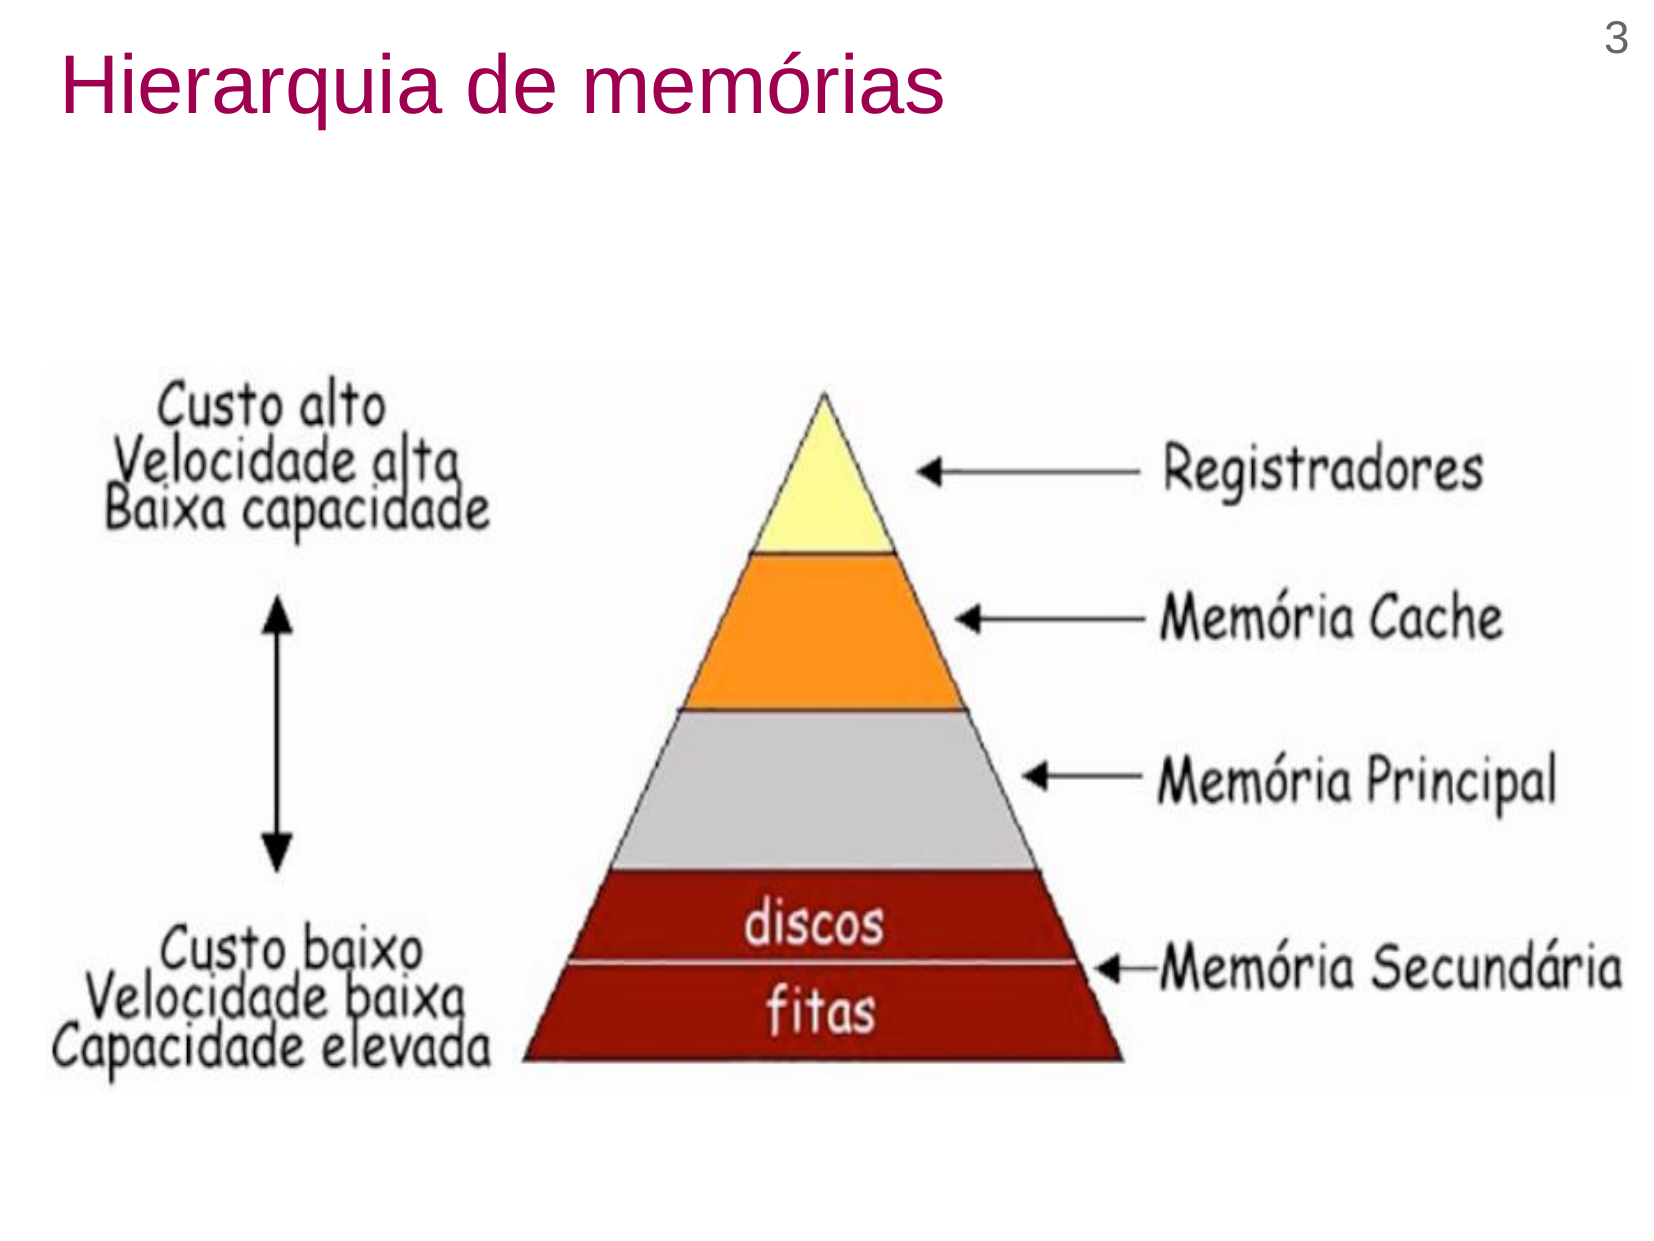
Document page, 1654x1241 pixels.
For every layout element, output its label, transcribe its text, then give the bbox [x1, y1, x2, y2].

title Hierarquia de memórias [59, 29, 1595, 148]
picture [46, 366, 1631, 1093]
